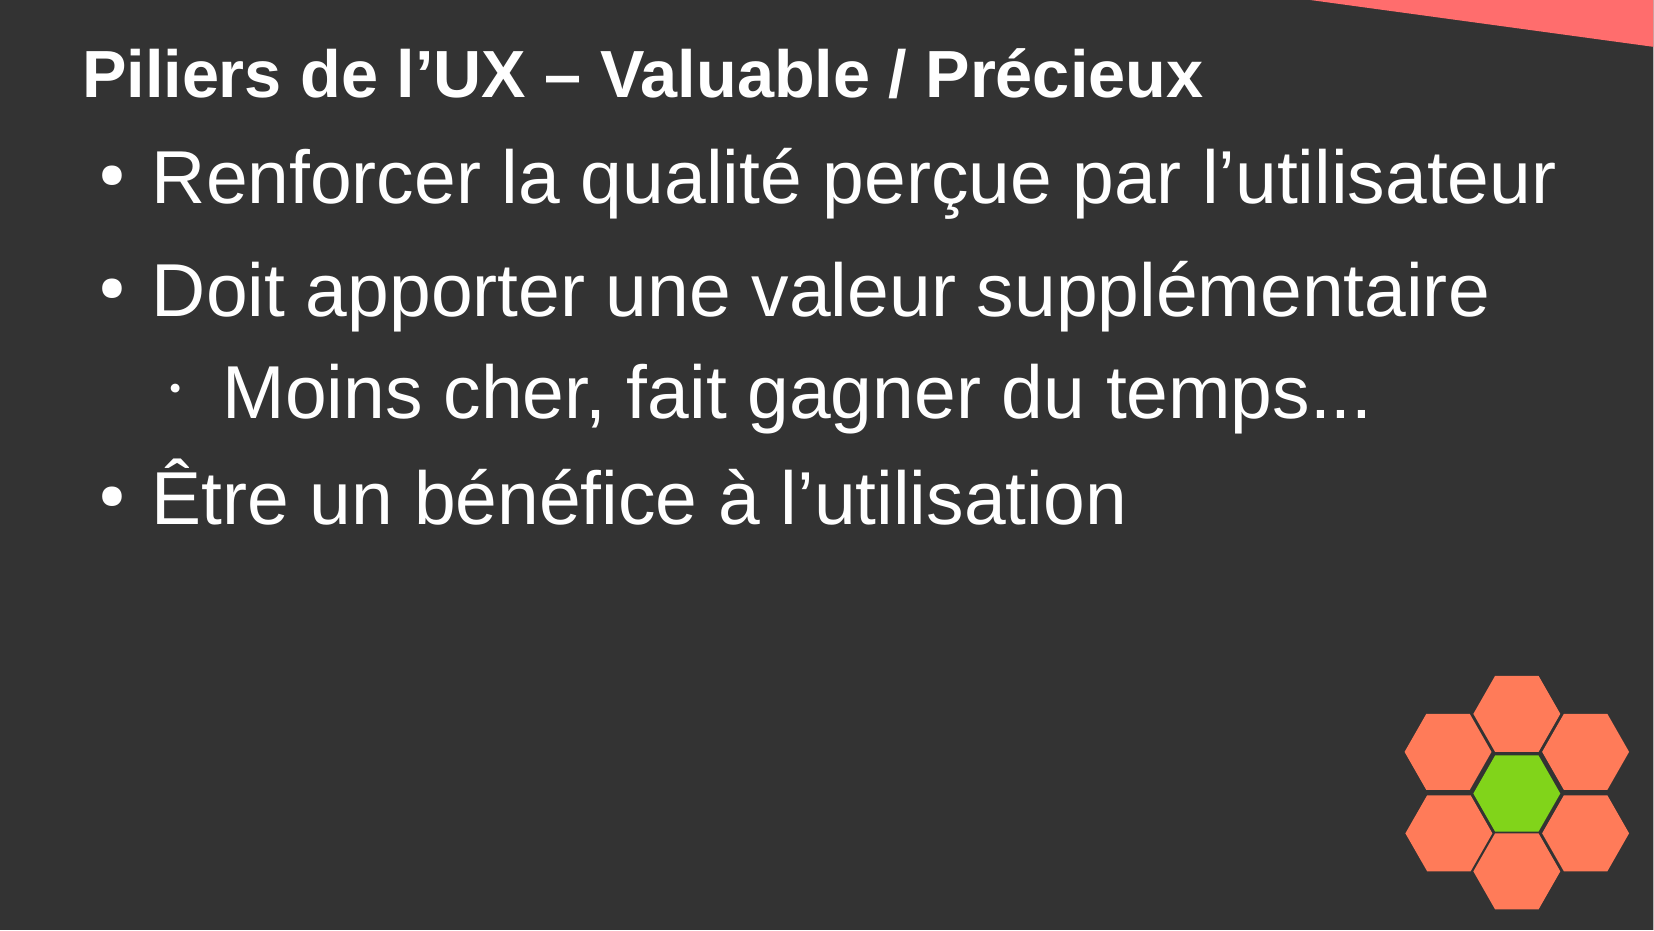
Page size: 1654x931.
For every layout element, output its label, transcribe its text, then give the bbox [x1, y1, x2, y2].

text_box [1473, 755, 1561, 832]
text_box [1405, 795, 1561, 910]
text_box [1404, 713, 1492, 790]
text_box [1542, 795, 1630, 872]
text_box [1310, 0, 1654, 47]
text_box [1473, 675, 1561, 752]
text_box [1542, 713, 1630, 790]
list Renforcer la qualité perçue par l’utilisateur Doit apporter une valeur supplémentaire Moins cher, fait gagner du temps... Être un bénéfice à l’utilisation [80, 135, 1620, 827]
title Piliers de l’UX – Valuable / Précieux [82, 37, 1571, 114]
